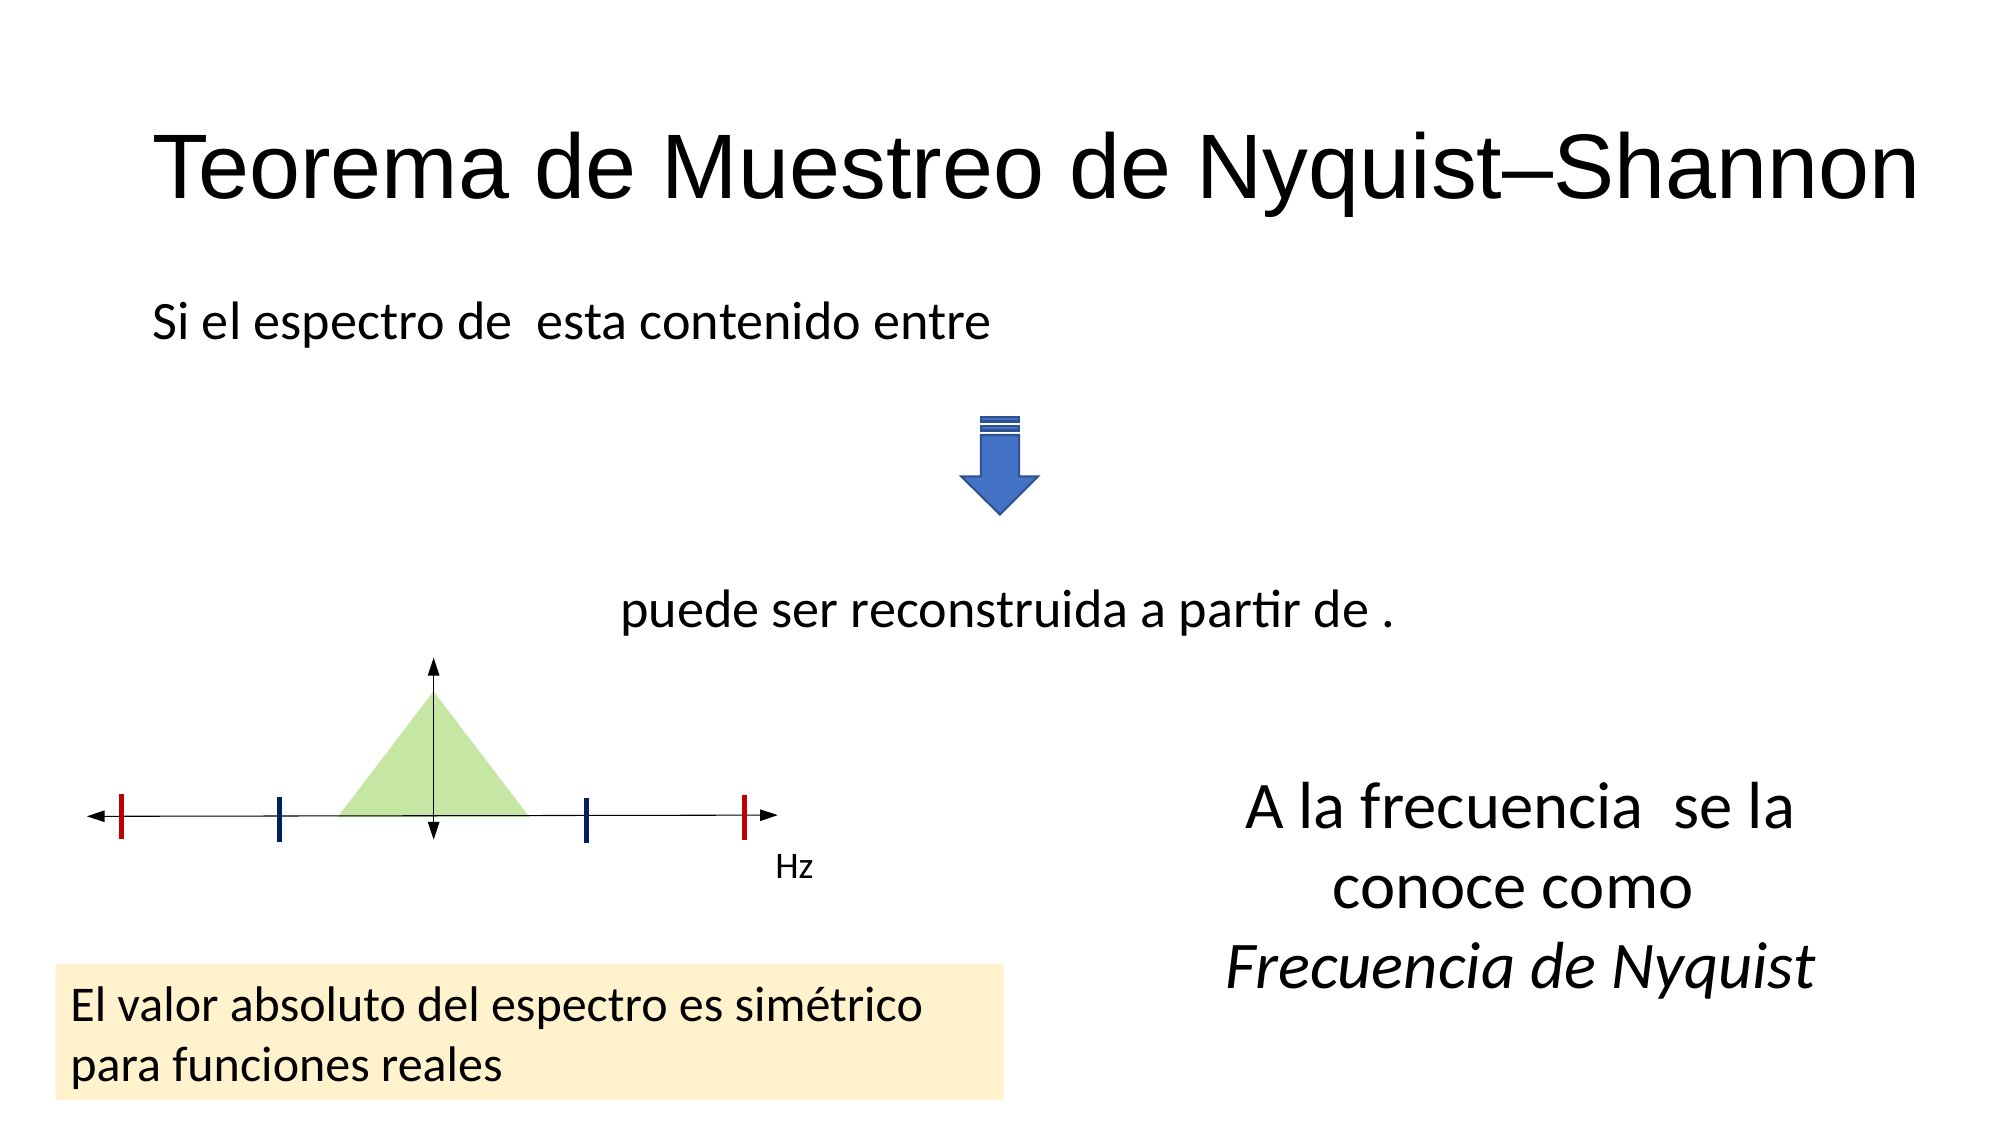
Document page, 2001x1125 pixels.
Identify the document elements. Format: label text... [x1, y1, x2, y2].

text_box [339, 691, 433, 815]
text_box [961, 435, 1039, 500]
text_box [434, 691, 528, 815]
text_box Hz [761, 833, 829, 893]
text_box [980, 416, 1020, 422]
list Si el espectro de esta contenido entre [137, 245, 1920, 1099]
text_box puede ser reconstruida a partir de . [588, 500, 1412, 651]
text_box [980, 425, 1020, 431]
text_box El valor absoluto del espectro es simétrico para funciones reales [55, 963, 1004, 1100]
text_box A la frecuencia se la conoce como Frecuencia de Nyquist [1192, 754, 1849, 1063]
title Teorema de Muestreo de Nyquist–Shannon [137, 59, 1938, 278]
